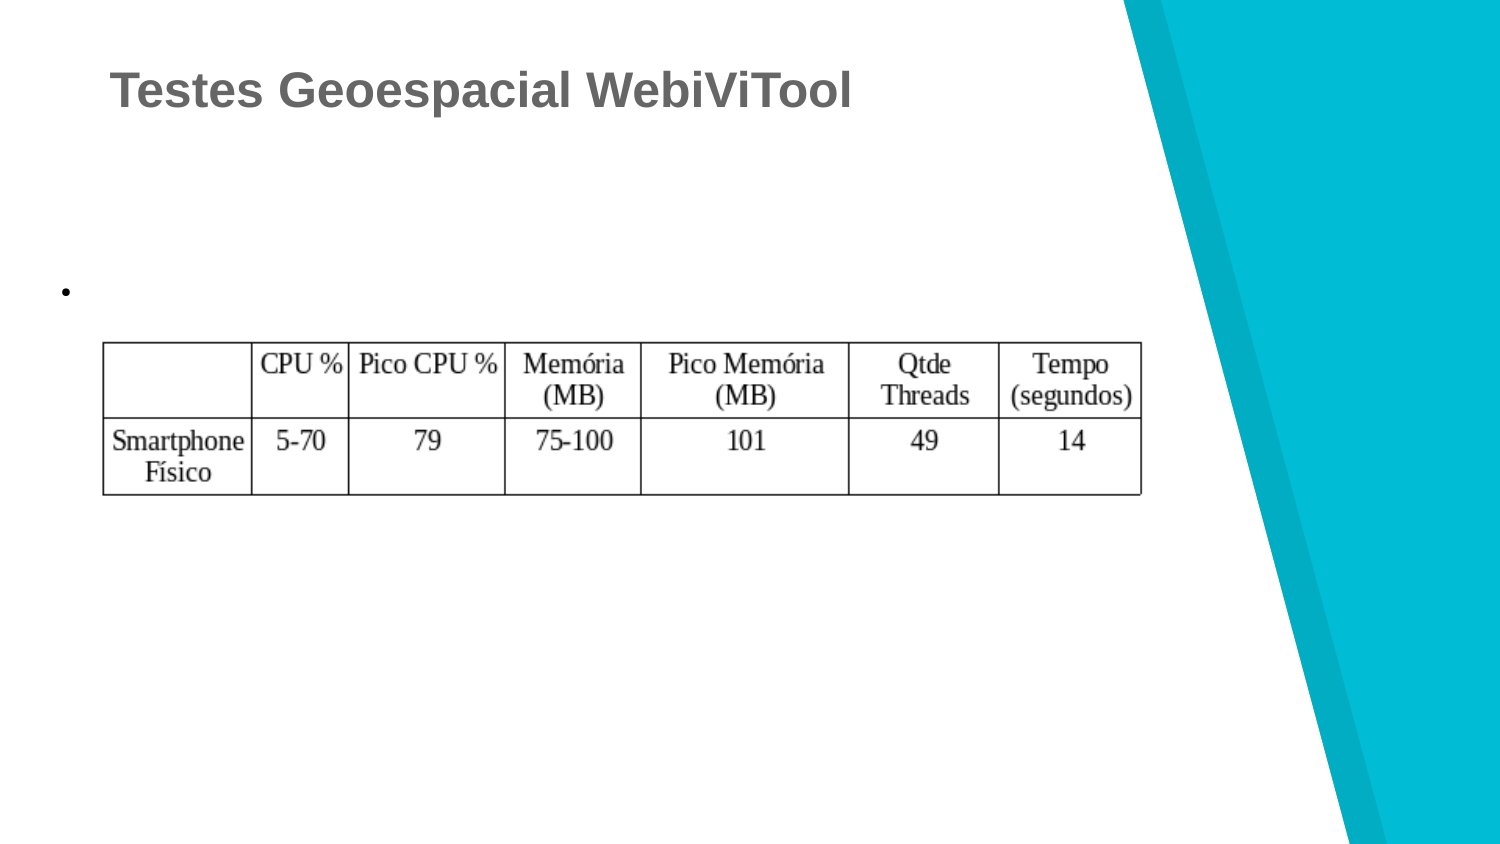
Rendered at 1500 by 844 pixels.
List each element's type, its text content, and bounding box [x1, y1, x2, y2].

subtitle Testes Geoespacial WebiViTool [94, 42, 1394, 106]
picture [59, 325, 1175, 532]
list [43, 106, 1394, 792]
